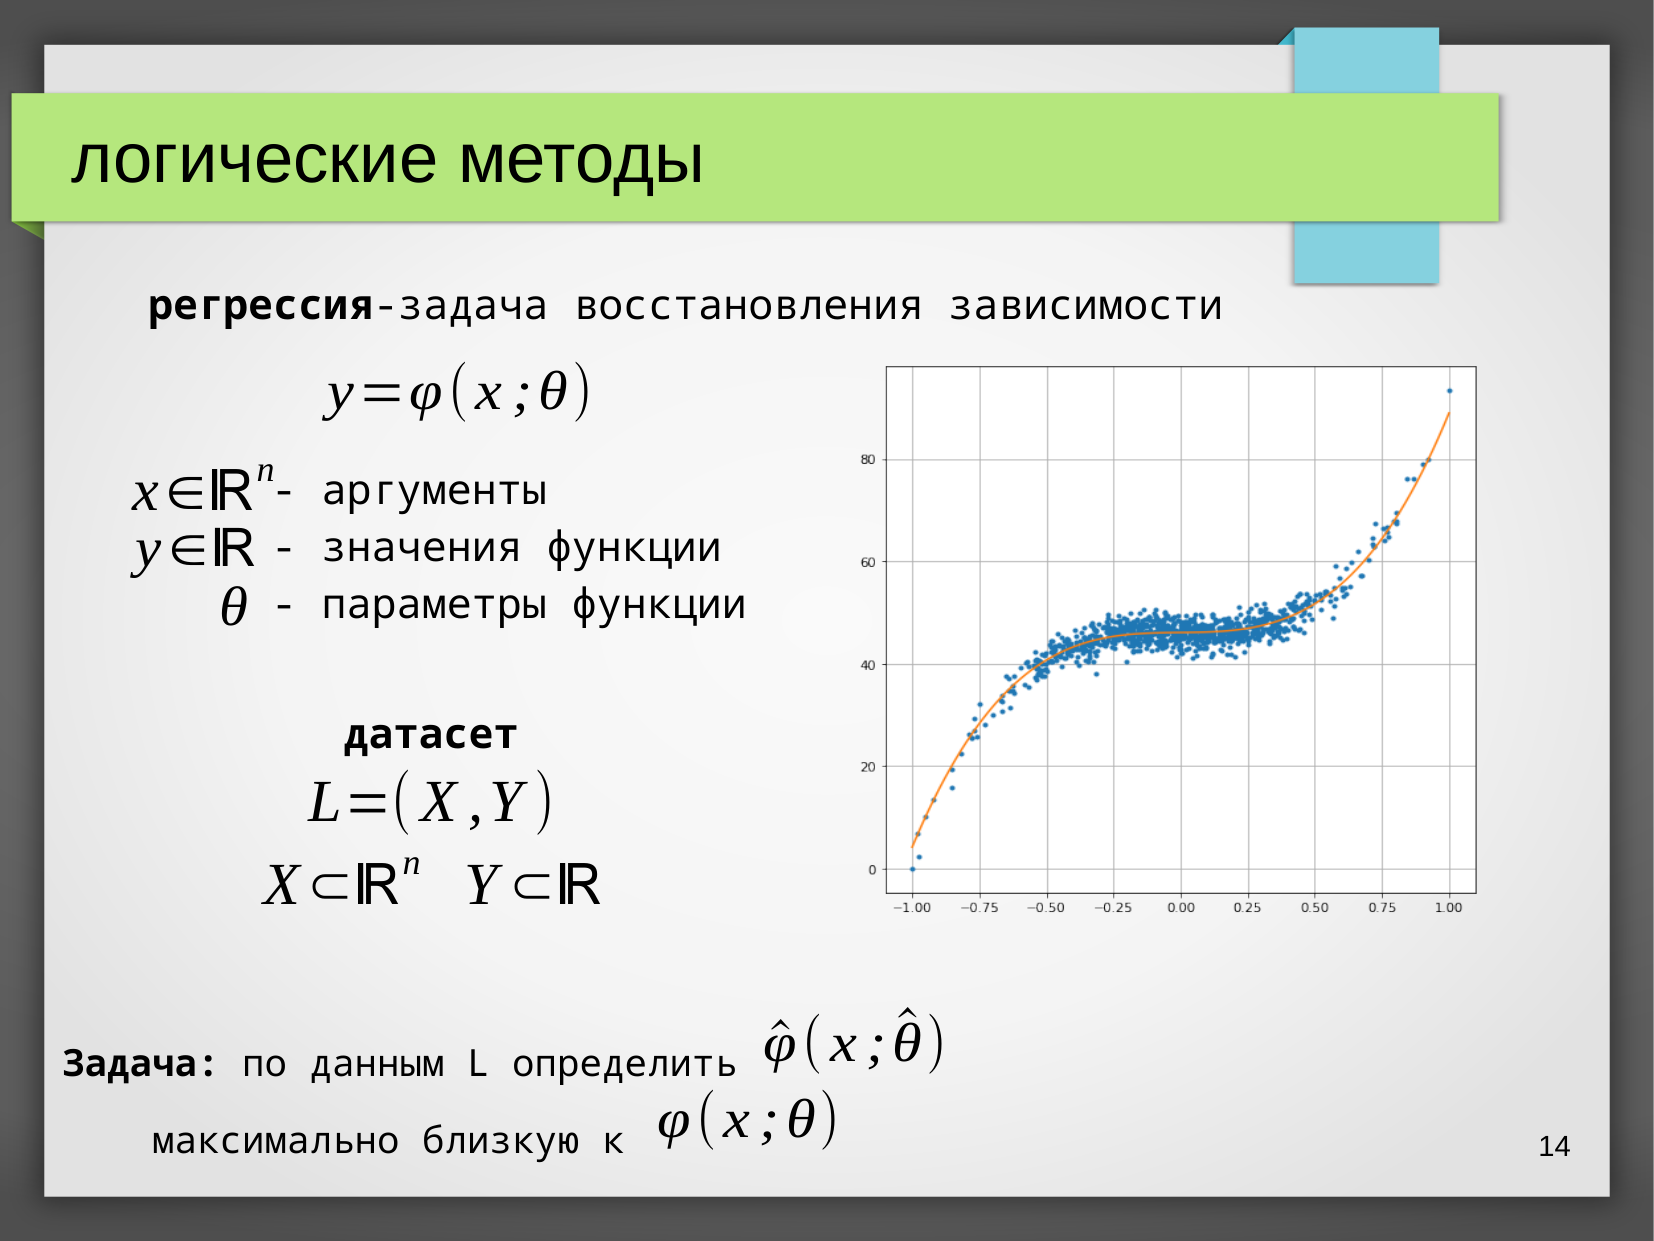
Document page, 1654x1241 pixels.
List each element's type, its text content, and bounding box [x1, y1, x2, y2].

text_box датасет [236, 696, 626, 922]
picture [0, 0, 1654, 1241]
chart [752, 1003, 957, 1078]
text_box регрессия-задача восстановления зависимости [133, 267, 1241, 380]
text_box Задача: по данным L определить максимально близкую к [47, 1003, 1028, 1165]
subtitle - аргументы - значения функции - параметры функции [271, 453, 785, 638]
chart [118, 448, 286, 638]
chart [308, 358, 603, 426]
chart [646, 1086, 851, 1153]
chart [295, 766, 565, 839]
title логические методы [70, 117, 1205, 200]
